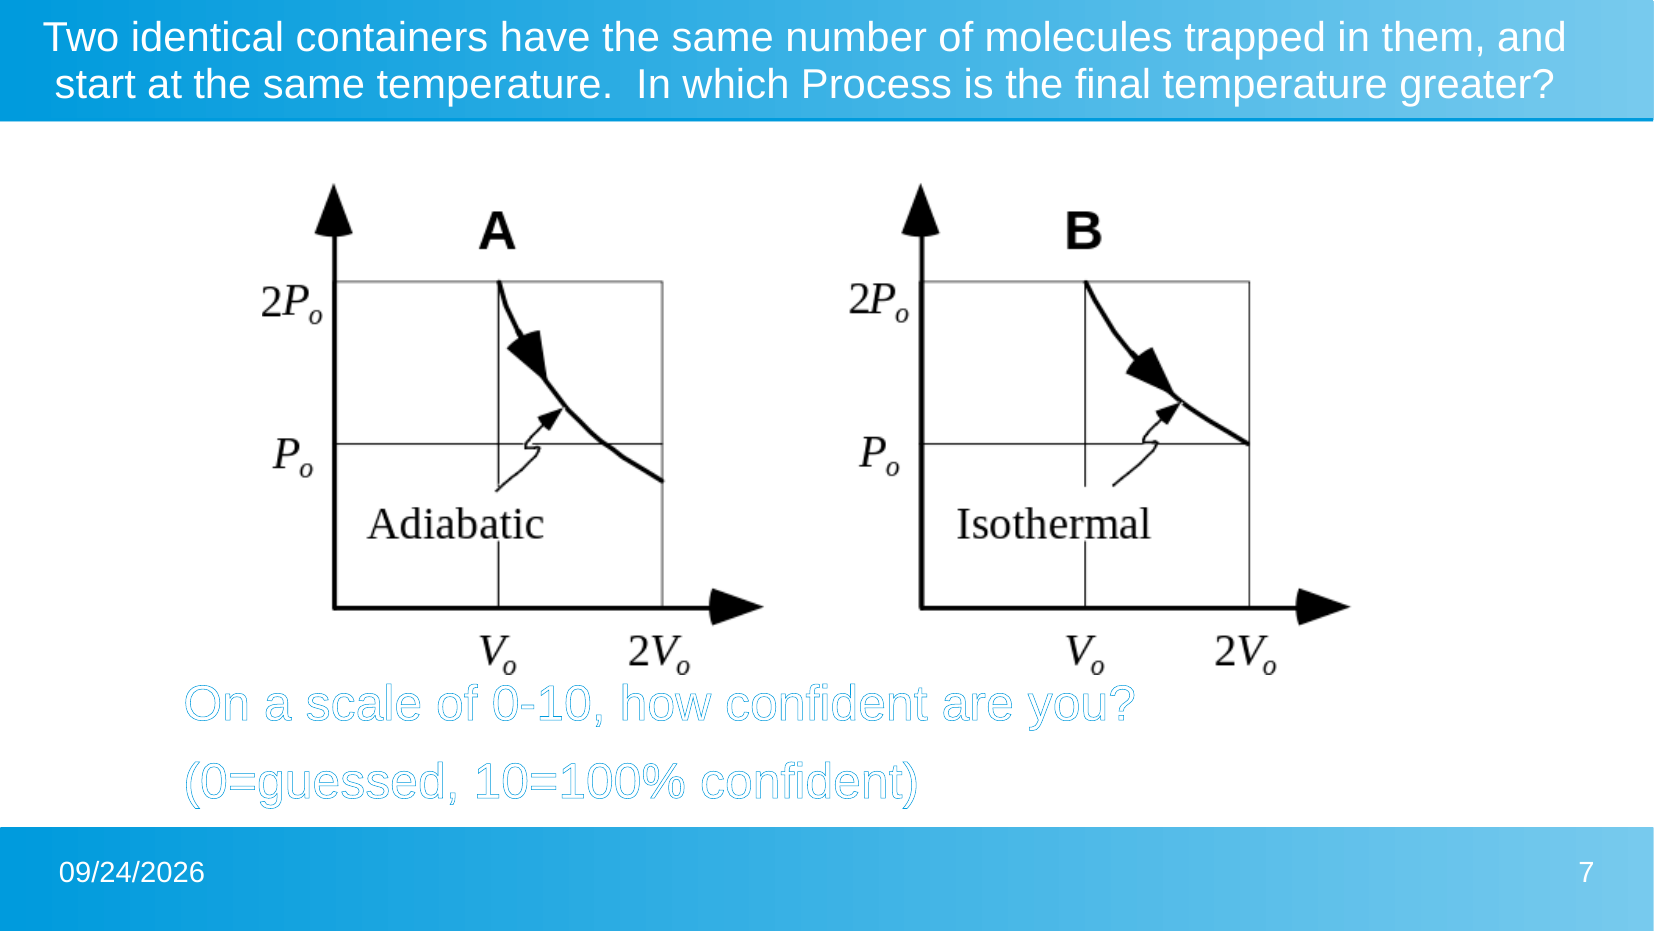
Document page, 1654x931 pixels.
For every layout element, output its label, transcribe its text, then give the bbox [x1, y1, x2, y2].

list On a scale of 0-10, how confident are you? (0=guessed, 10=100% confident) [112, 675, 1648, 826]
title Two identical containers have the same number of molecules trapped in them, and start at the same temperature. In which Process is the final temperature greater? [37, 0, 1573, 122]
picture [262, 182, 1352, 676]
